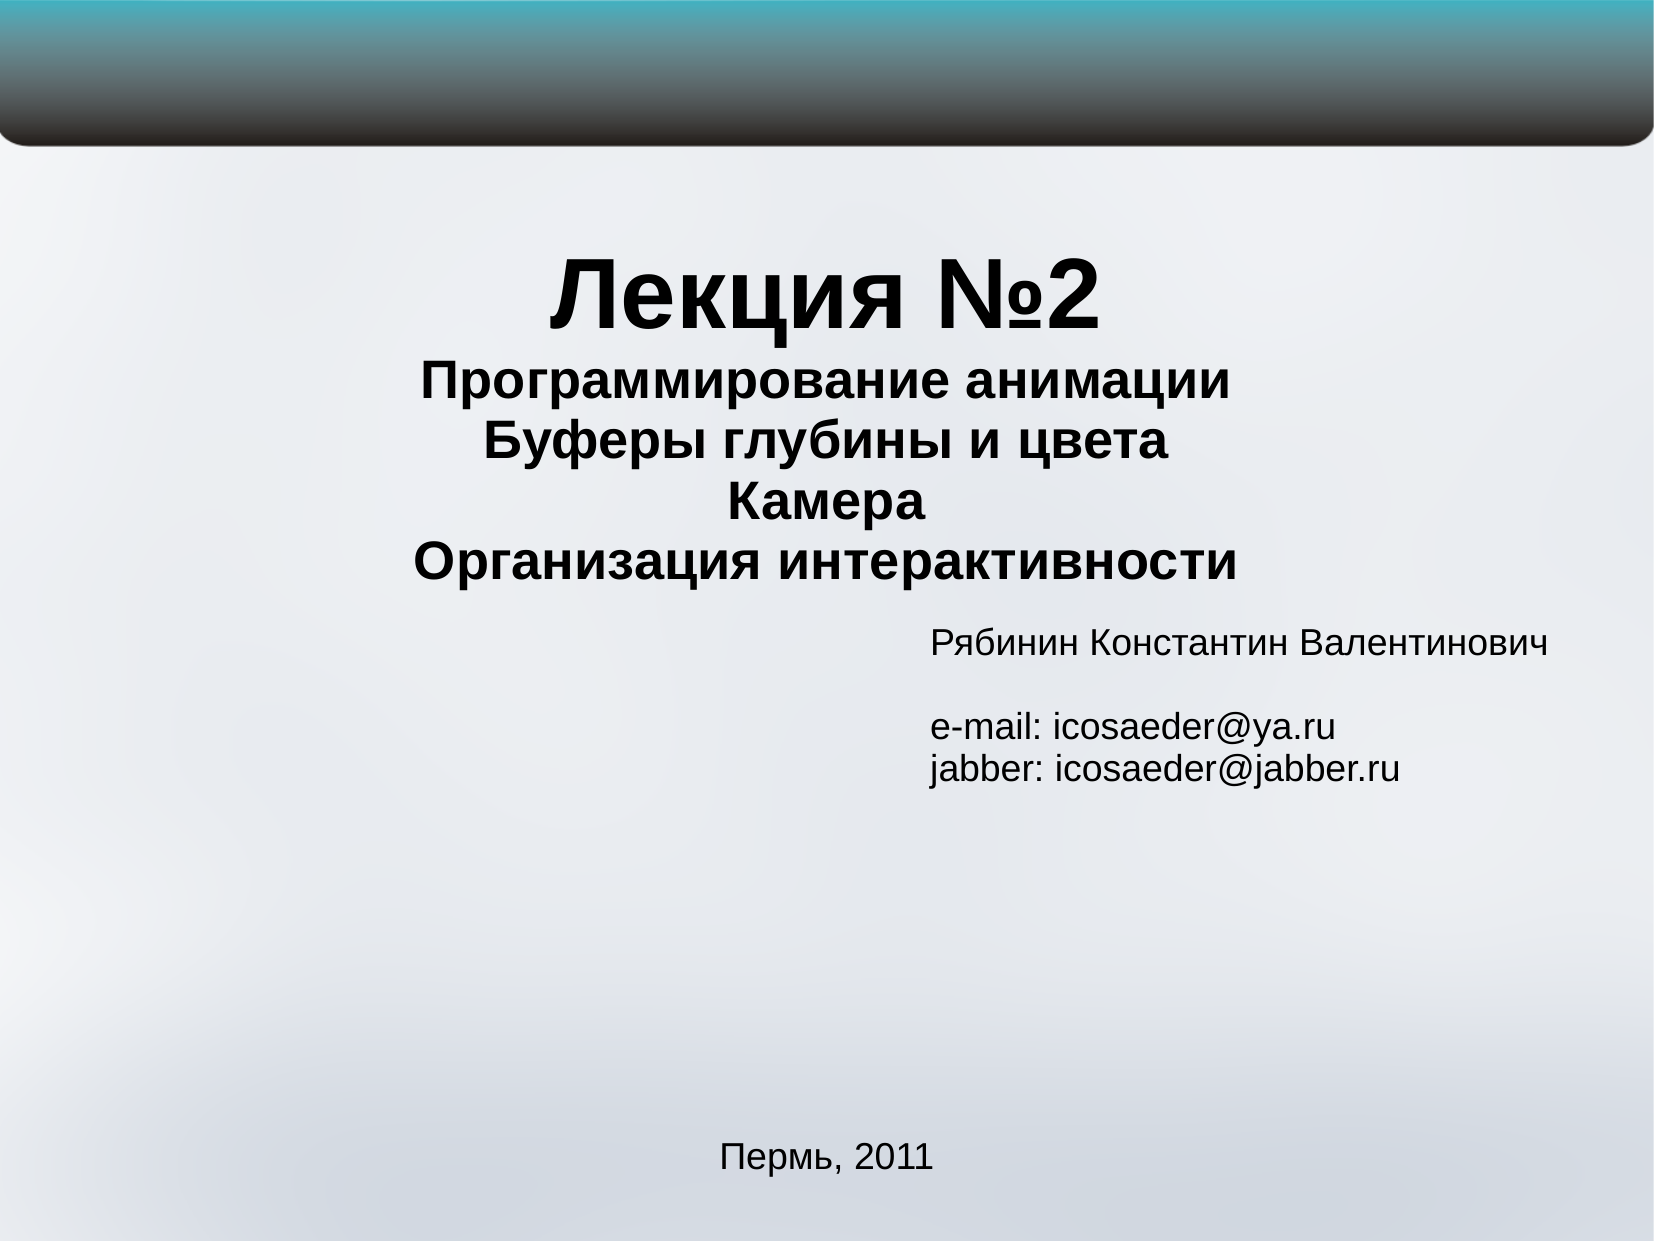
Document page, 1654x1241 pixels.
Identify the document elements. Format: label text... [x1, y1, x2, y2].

text_box Лекция №2 Программирование анимации Буферы глубины и цвета Камера Организация интерактивности [147, 230, 1506, 599]
text_box Рябинин Константин Валентинович e-mail: icosaeder@ya.ru jabber: icosaeder@jabber.ru [915, 614, 1595, 797]
text_box Пермь, 2011 [590, 1127, 1063, 1185]
picture [0, 0, 1654, 1241]
